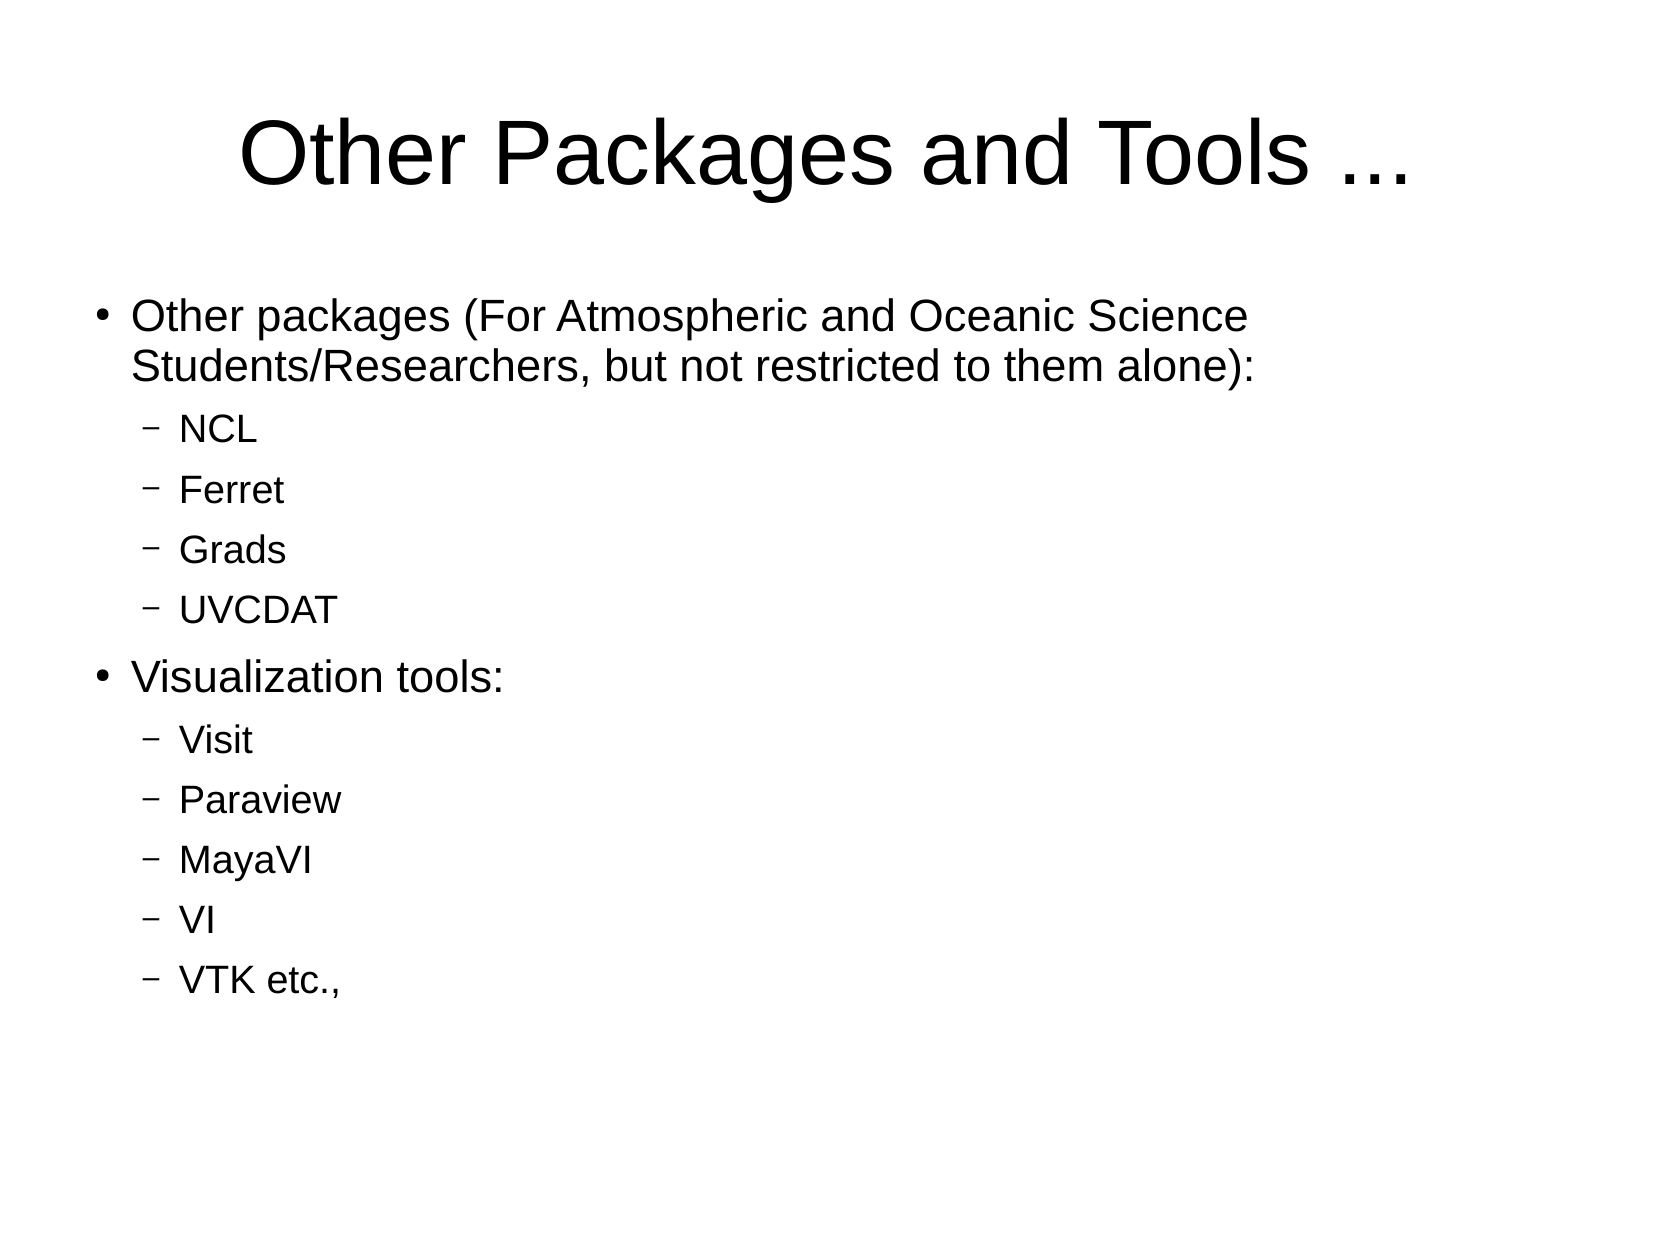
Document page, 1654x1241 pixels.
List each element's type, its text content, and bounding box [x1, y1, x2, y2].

title Other Packages and Tools ... [82, 49, 1571, 257]
list Other packages (For Atmospheric and Oceanic Science Students/Researchers, but not restricted to them alone): NCL Ferret Grads UVCDAT Visualization tools: Visit Paraview MayaVI VI VTK etc., [82, 290, 1571, 1010]
